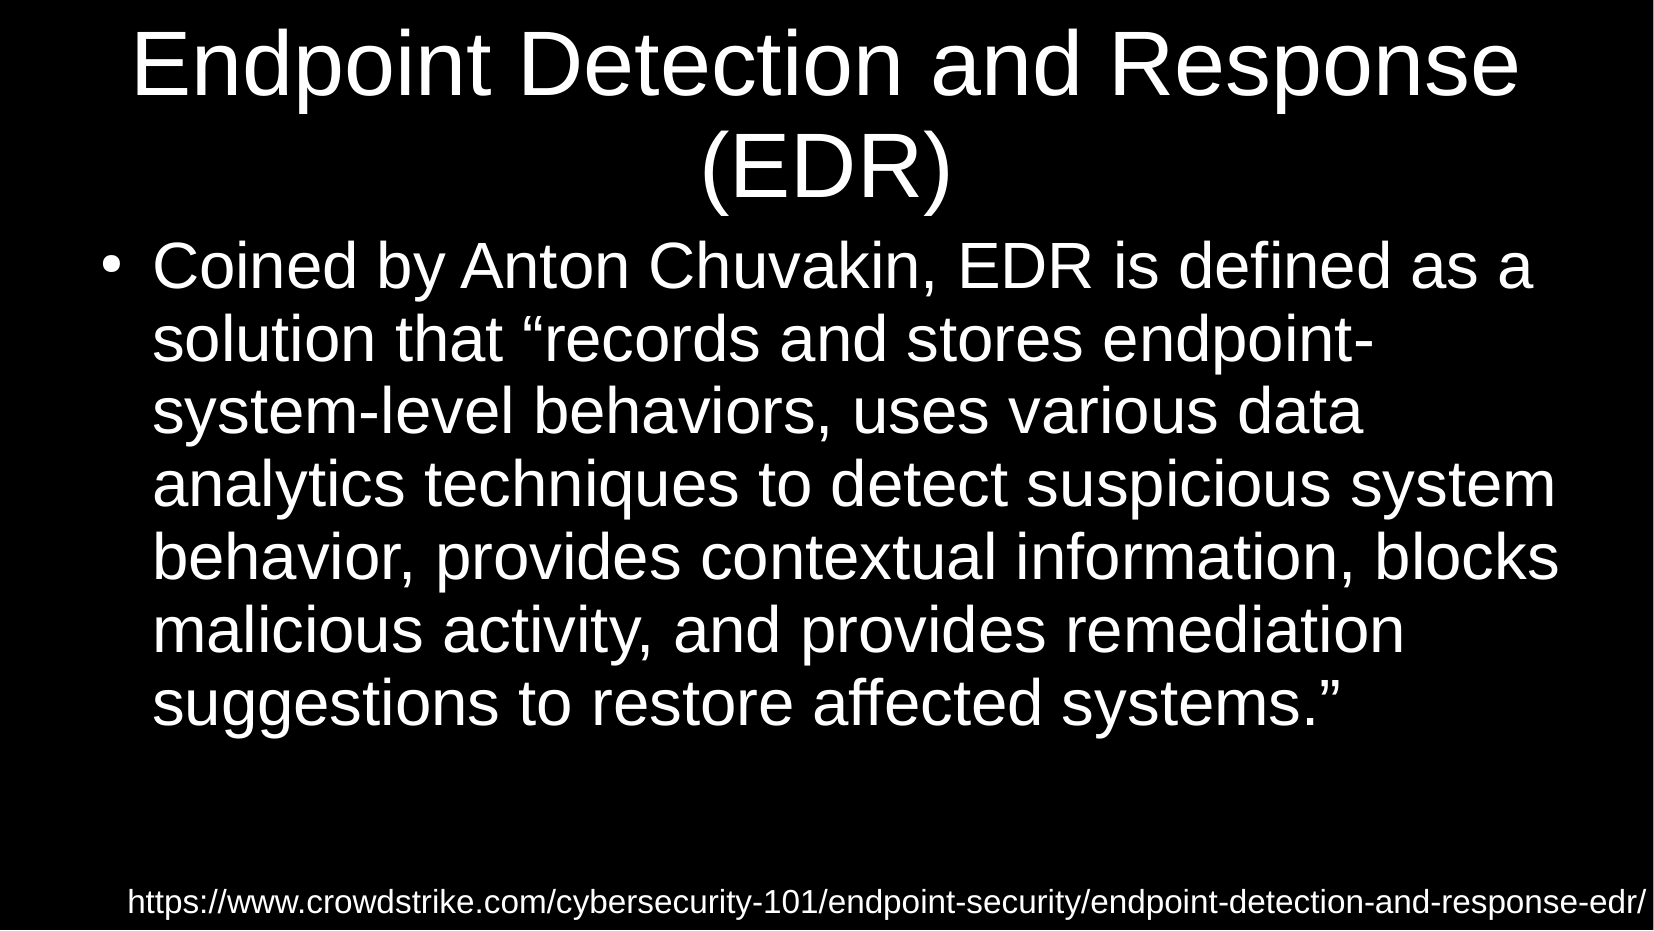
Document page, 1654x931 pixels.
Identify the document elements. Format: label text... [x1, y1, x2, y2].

list Coined by Anton Chuvakin, EDR is defined as a solution that “records and stores endpoint-system-level behaviors, uses various data analytics techniques to detect suspicious system behavior, provides contextual information, blocks malicious activity, and provides remediation suggestions to restore affected systems.” [82, 229, 1571, 769]
title Endpoint Detection and Response (EDR) [82, 12, 1571, 218]
text_box https://www.crowdstrike.com/cybersecurity-101/endpoint-security/endpoint-detection-and-response-edr/ [112, 876, 1654, 931]
